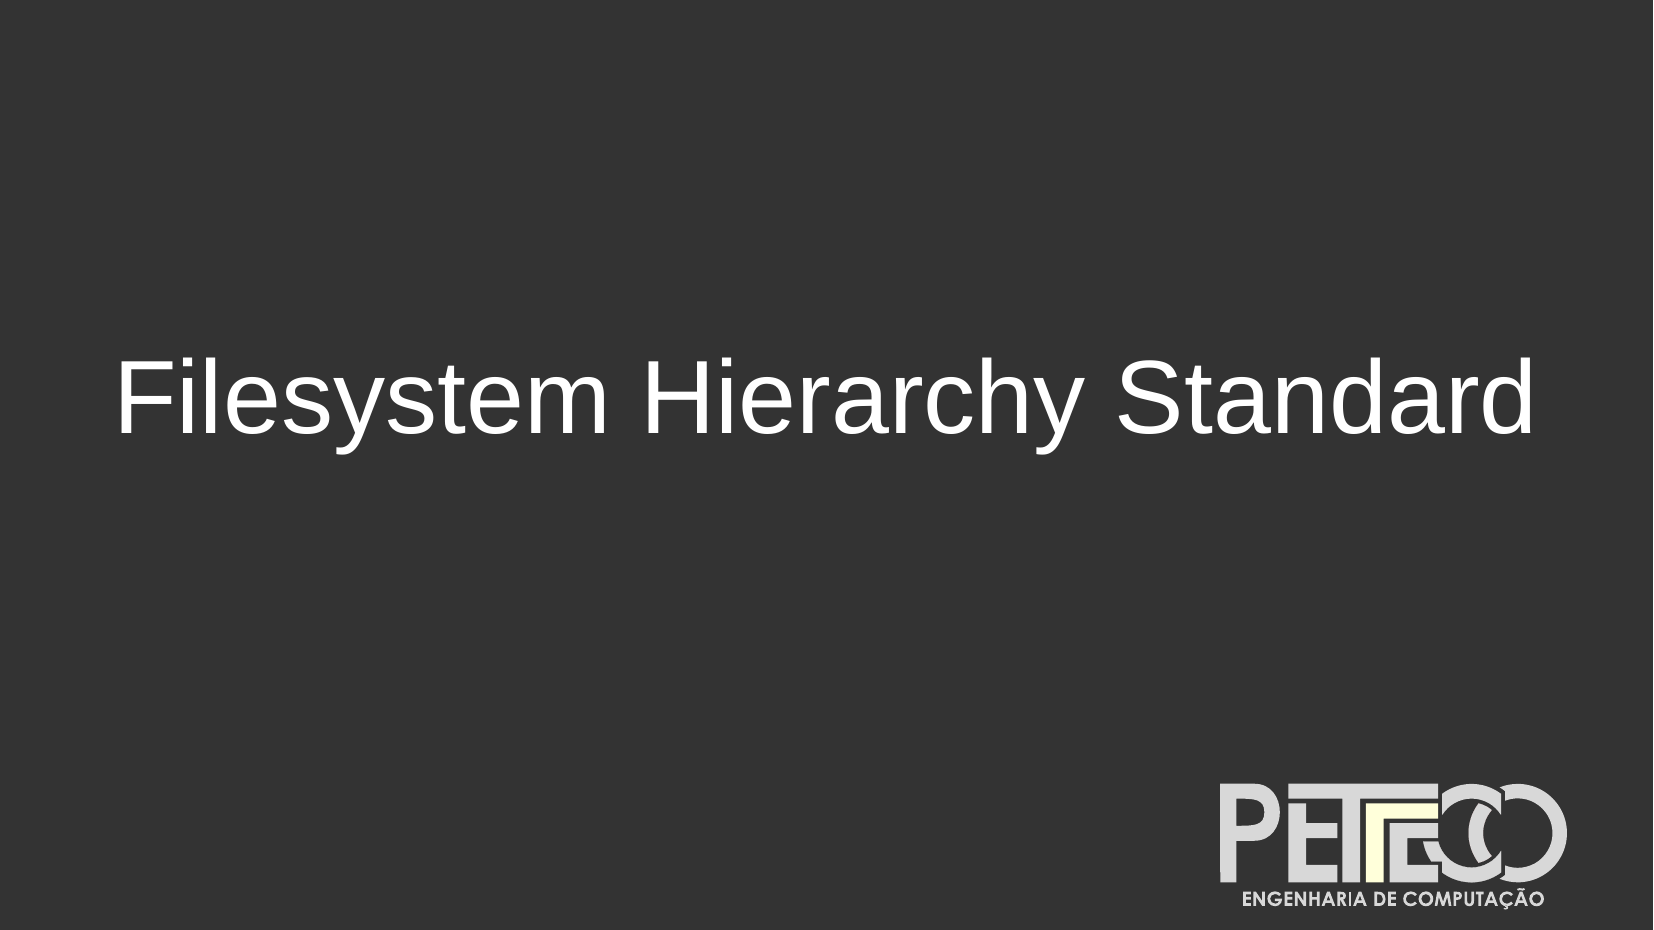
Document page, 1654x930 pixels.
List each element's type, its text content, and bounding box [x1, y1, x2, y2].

subtitle Filesystem Hierarchy Standard [82, 37, 1571, 757]
